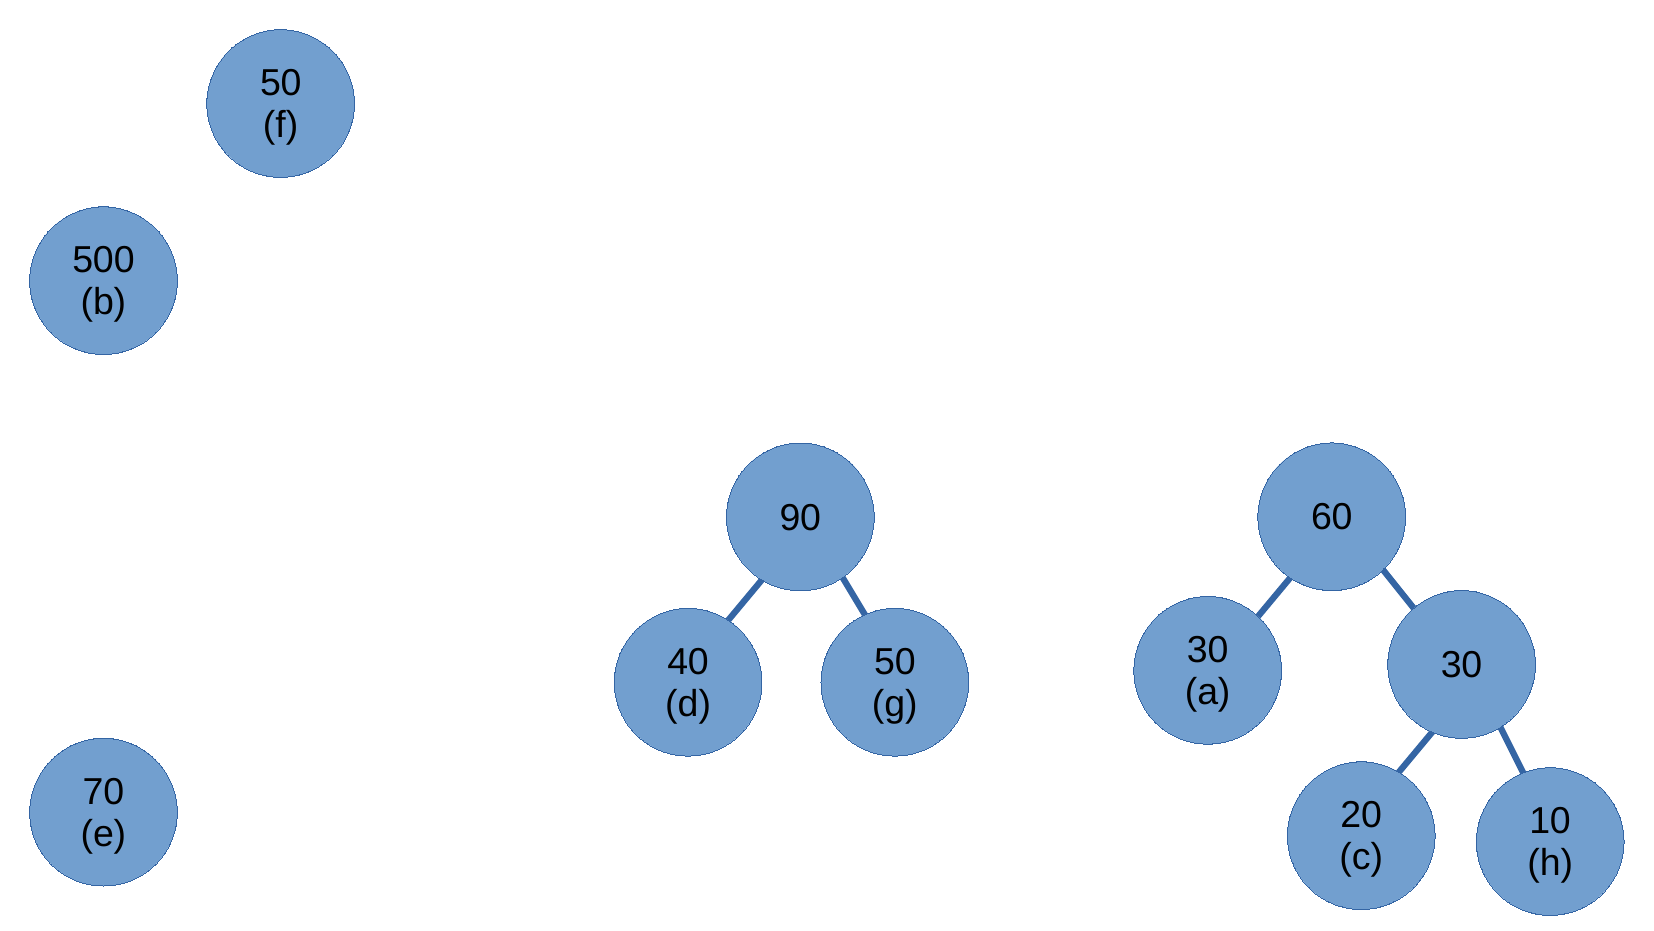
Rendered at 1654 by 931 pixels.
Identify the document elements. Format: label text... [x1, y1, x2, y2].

text_box 50 (f) [206, 29, 355, 178]
text_box 500 (b) [29, 206, 178, 355]
text_box 90 [726, 443, 875, 591]
text_box 70 (e) [29, 738, 178, 887]
text_box 10 (h) [1476, 767, 1625, 916]
text_box 50 (g) [820, 608, 969, 757]
text_box 30 [1387, 590, 1536, 739]
text_box 20 (c) [1287, 761, 1436, 910]
text_box 40 (d) [614, 608, 762, 757]
text_box 30 (a) [1133, 596, 1282, 745]
text_box 60 [1257, 442, 1406, 591]
